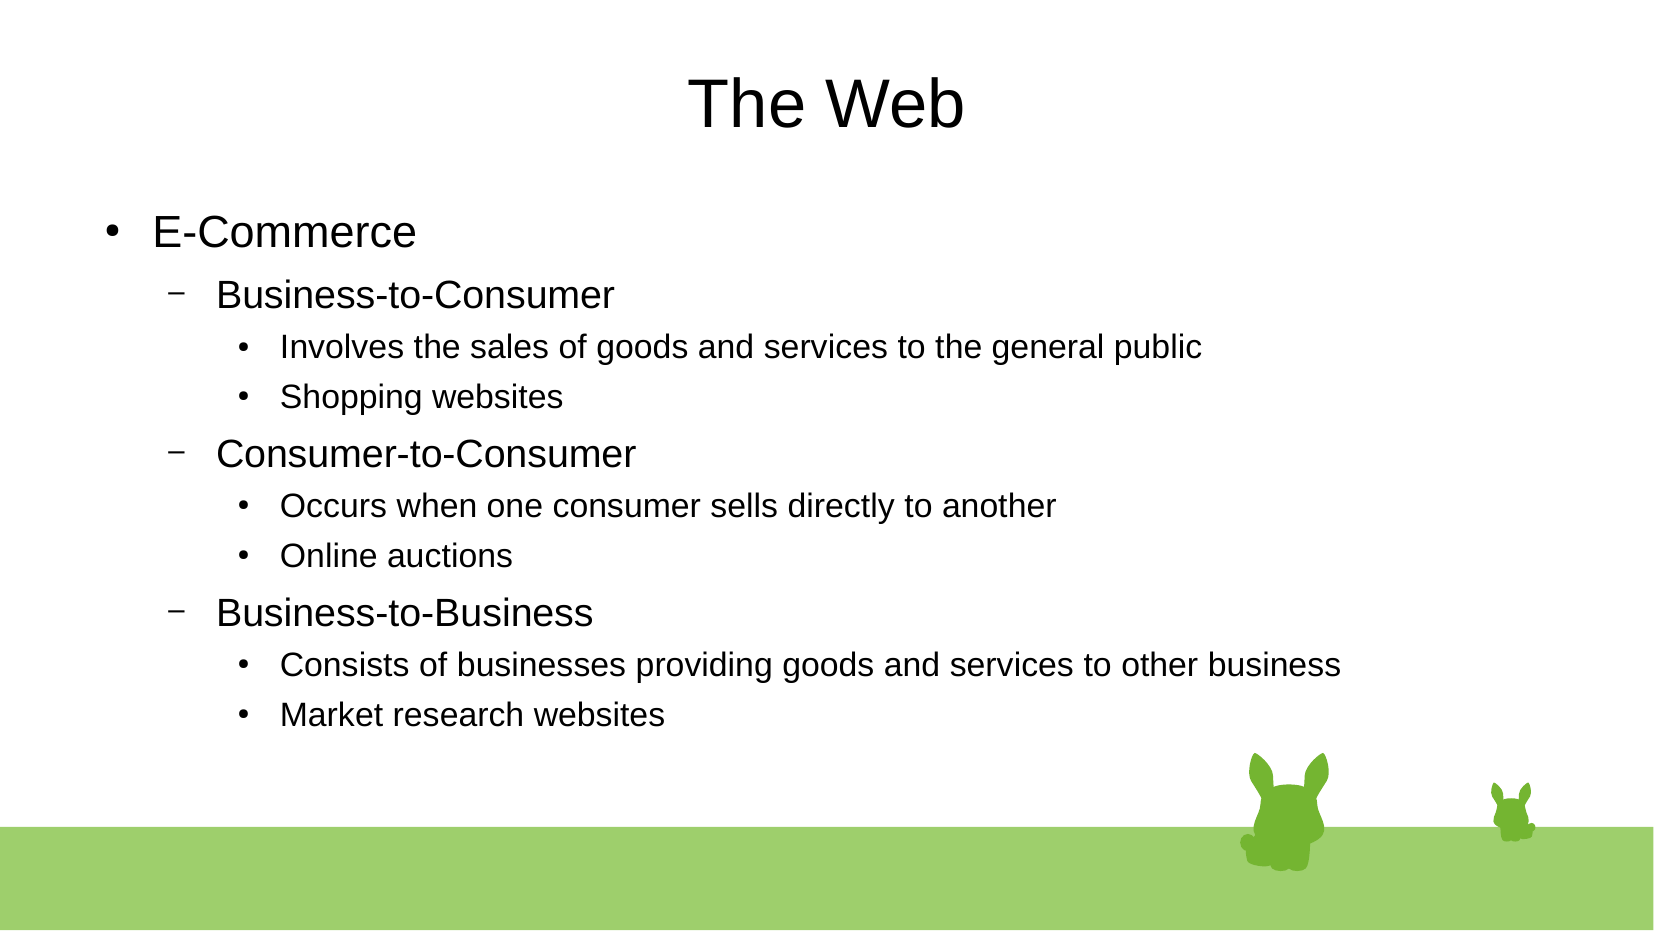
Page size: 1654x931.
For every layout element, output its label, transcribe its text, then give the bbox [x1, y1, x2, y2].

list E-Commerce Business-to-Consumer Involves the sales of goods and services to the general public Shopping websites Consumer-to-Consumer Occurs when one consumer sells directly to another Online auctions Business-to-Business Consists of businesses providing goods and services to other business Market research websites [88, 206, 1565, 739]
title The Web [88, 29, 1565, 178]
